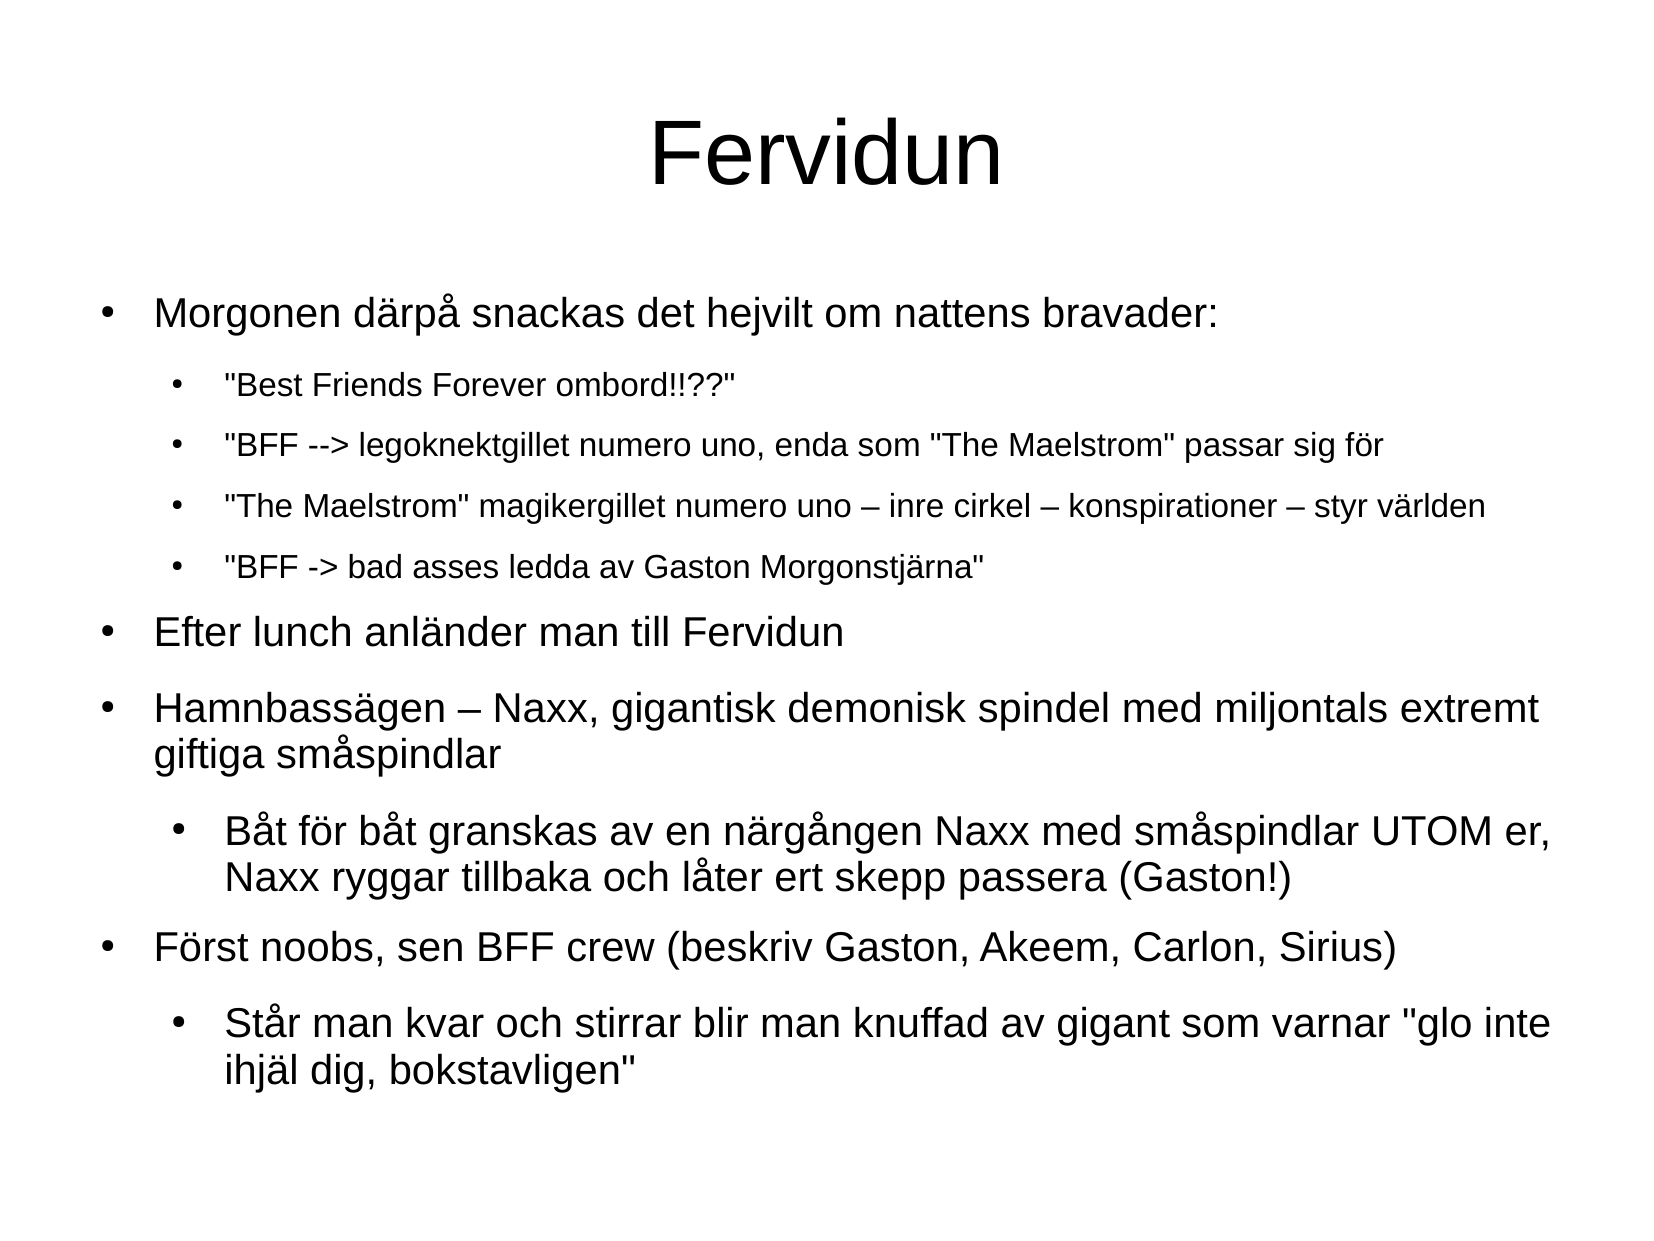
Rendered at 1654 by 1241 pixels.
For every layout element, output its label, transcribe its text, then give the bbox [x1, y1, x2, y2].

title Fervidun [82, 49, 1571, 257]
list Morgonen därpå snackas det hejvilt om nattens bravader: "Best Friends Forever ombord!!??" "BFF --> legoknektgillet numero uno, enda som "The Maelstrom" passar sig för "The Maelstrom" magikergillet numero uno – inre cirkel – konspirationer – styr världen "BFF -> bad asses ledda av Gaston Morgonstjärna" Efter lunch anländer man till Fervidun Hamnbassägen – Naxx, gigantisk demonisk spindel med miljontals extremt giftiga småspindlar Båt för båt granskas av en närgången Naxx med småspindlar UTOM er, Naxx ryggar tillbaka och låter ert skepp passera (Gaston!) Först noobs, sen BFF crew (beskriv Gaston, Akeem, Carlon, Sirius) Står man kvar och stirrar blir man knuffad av gigant som varnar "glo inte ihjäl dig, bokstavligen" [82, 290, 1571, 1109]
